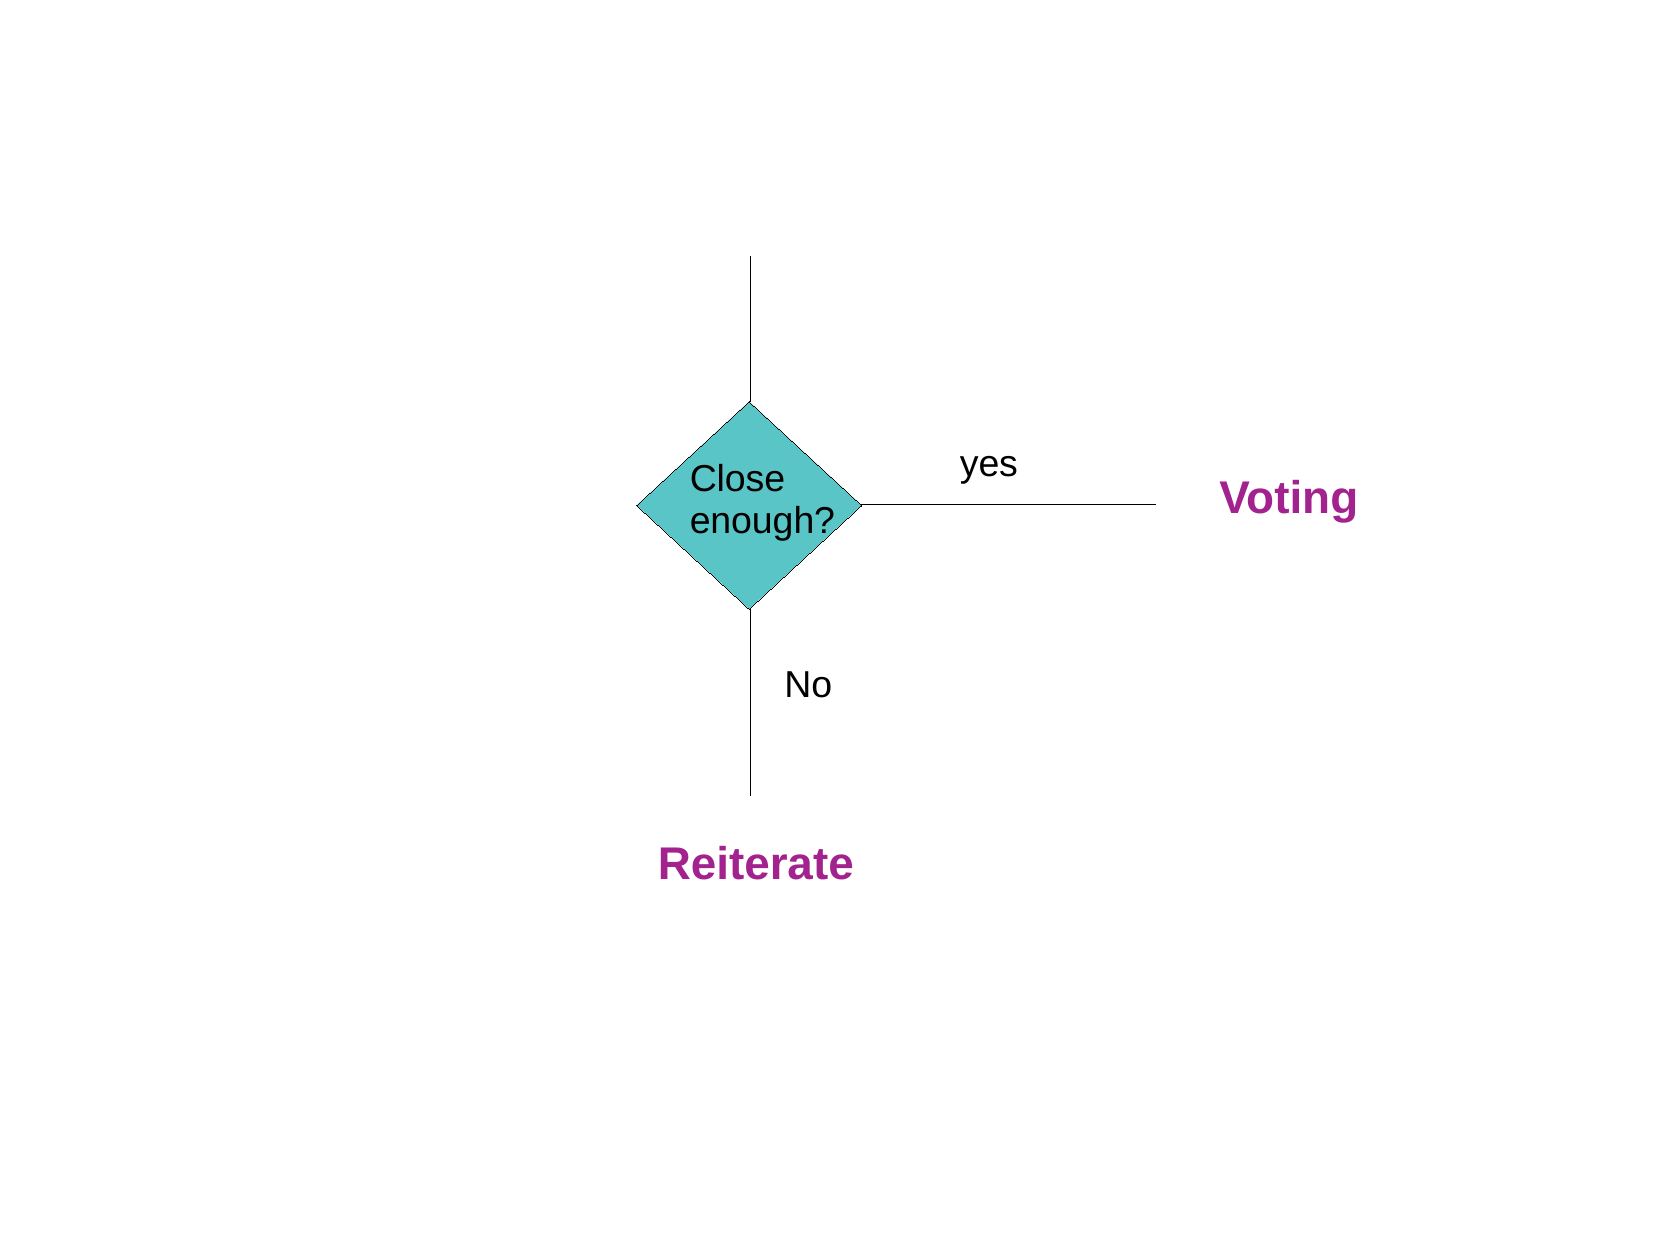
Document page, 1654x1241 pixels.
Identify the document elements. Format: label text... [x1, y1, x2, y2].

text_box No [769, 655, 856, 713]
text_box [636, 469, 675, 541]
text_box yes [945, 435, 1051, 492]
text_box Close enough? [675, 450, 856, 556]
text_box [691, 556, 807, 610]
text_box [856, 500, 862, 511]
text_box Voting [1204, 465, 1426, 535]
text_box Reiterate [643, 831, 886, 898]
text_box [696, 401, 802, 450]
